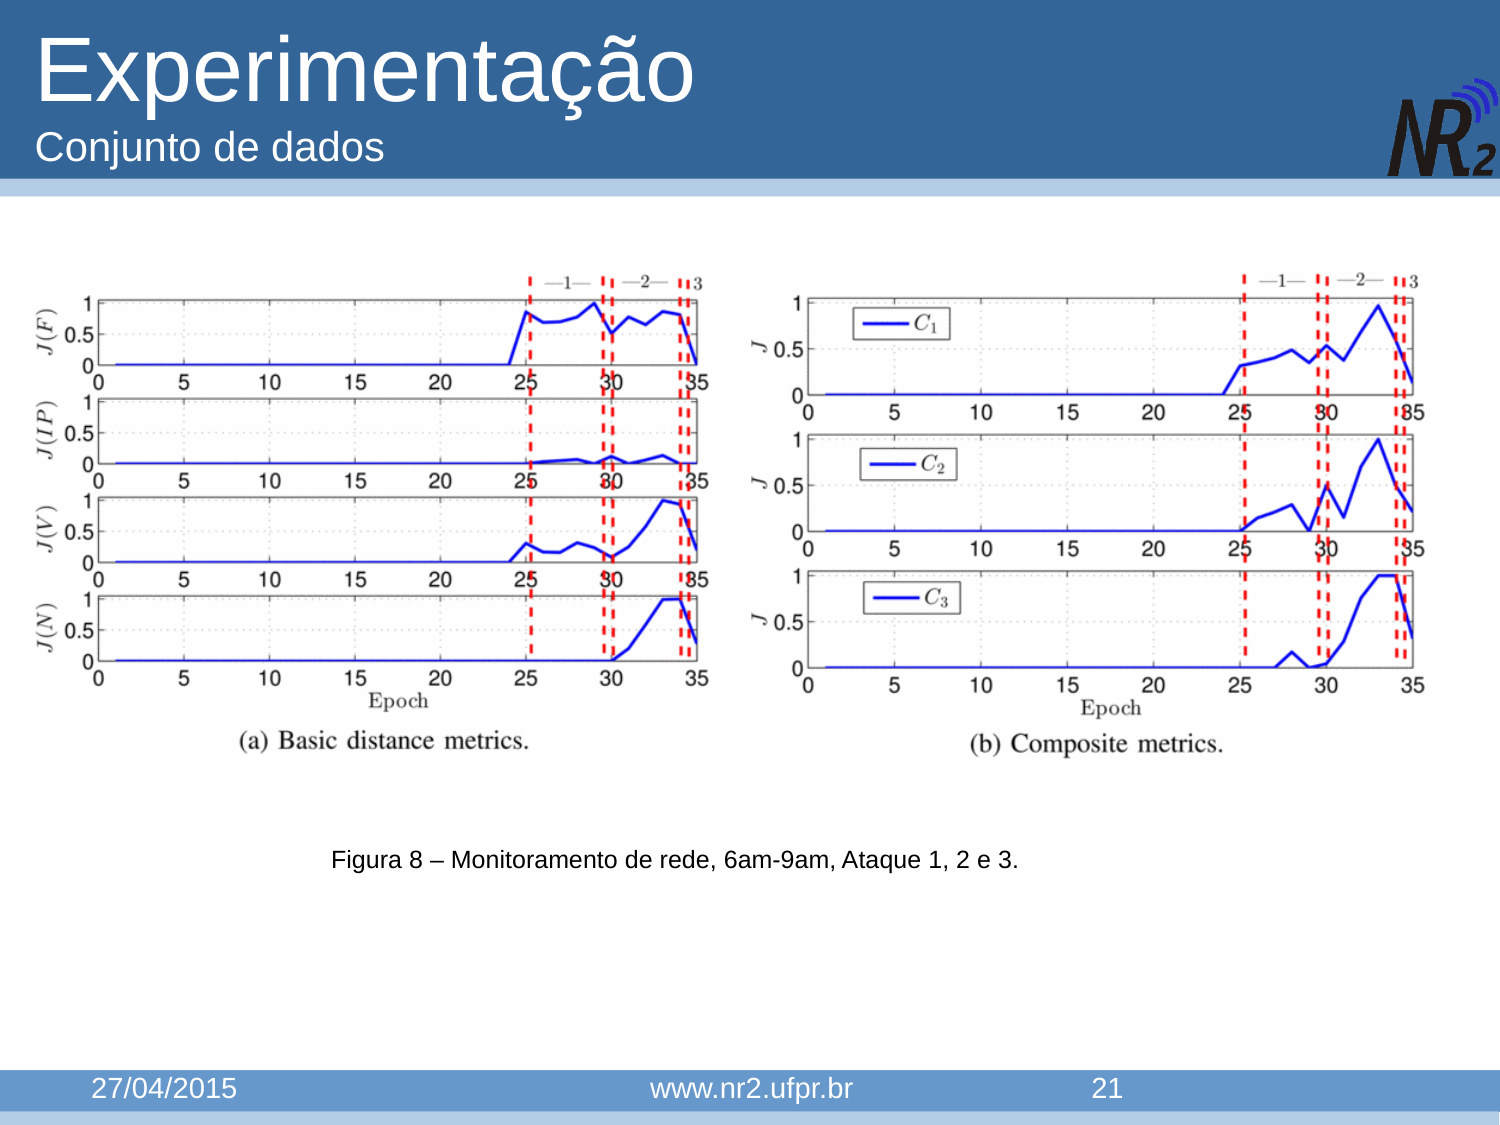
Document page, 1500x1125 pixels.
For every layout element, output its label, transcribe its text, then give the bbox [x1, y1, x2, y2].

picture [744, 263, 1425, 759]
text_box 27/04/2015 [76, 1061, 427, 1109]
text_box <número> [1076, 1061, 1427, 1114]
text_box www.nr2.ufpr.br [513, 1061, 990, 1114]
text_box Figura 8 – Monitoramento de rede, 6am-9am, Ataque 1, 2 e 3. [316, 835, 1184, 879]
text_box Experimentação Conjunto de dados [19, 27, 1380, 153]
picture [35, 274, 709, 762]
picture [1387, 78, 1498, 176]
